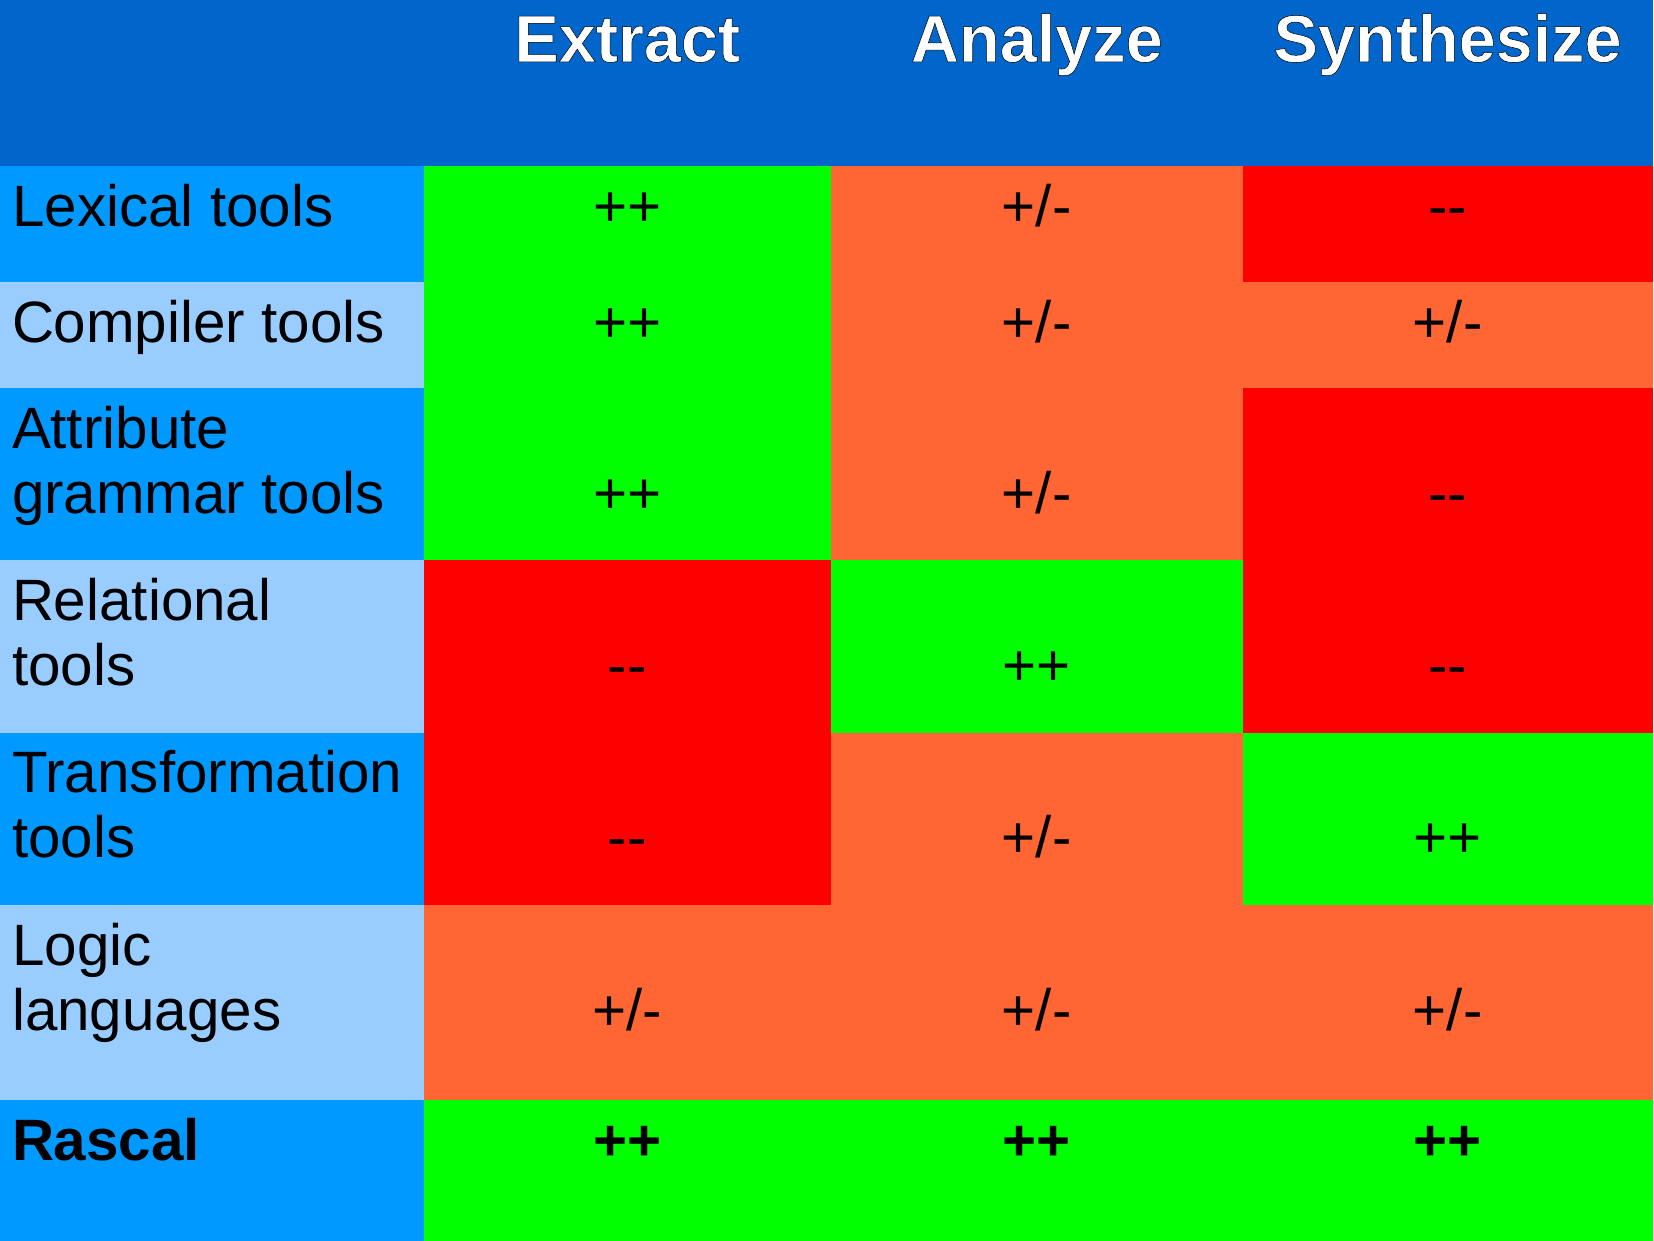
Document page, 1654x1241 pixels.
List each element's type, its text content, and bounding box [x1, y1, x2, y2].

table_header Analyze [831, 0, 1243, 166]
table_header Extract [424, 0, 831, 166]
table_cell -- [1243, 388, 1653, 560]
table_cell +/- [424, 905, 831, 1100]
table_cell -- [1243, 560, 1653, 733]
table_cell Logic languages [0, 905, 424, 1100]
table_cell -- [1243, 166, 1653, 282]
table_cell Rascal [0, 1100, 424, 1241]
table_cell +/- [831, 388, 1243, 560]
table_cell +/- [1243, 282, 1653, 388]
table_cell -- [424, 560, 831, 733]
table_cell ++ [831, 560, 1243, 733]
table_cell +/- [831, 733, 1243, 905]
table_cell ++ [424, 282, 831, 388]
table_cell Compiler tools [0, 282, 424, 388]
table_cell Lexical tools [0, 166, 424, 282]
table_header Synthesize [1243, 0, 1653, 166]
table_cell Transformation tools [0, 733, 424, 905]
table_cell Relational tools [0, 560, 424, 733]
table_cell ++ [1243, 1100, 1653, 1241]
table_cell ++ [1243, 733, 1653, 905]
table_cell ++ [424, 388, 831, 560]
table_cell ++ [831, 1100, 1243, 1241]
table_cell +/- [831, 905, 1243, 1100]
table_cell +/- [831, 166, 1243, 282]
table_cell -- [424, 733, 831, 905]
table_cell +/- [831, 282, 1243, 388]
table_cell Attribute grammar tools [0, 388, 424, 560]
table_cell ++ [424, 1100, 831, 1241]
table_cell +/- [1243, 905, 1653, 1100]
table_header [0, 0, 424, 166]
table_cell ++ [424, 166, 831, 282]
